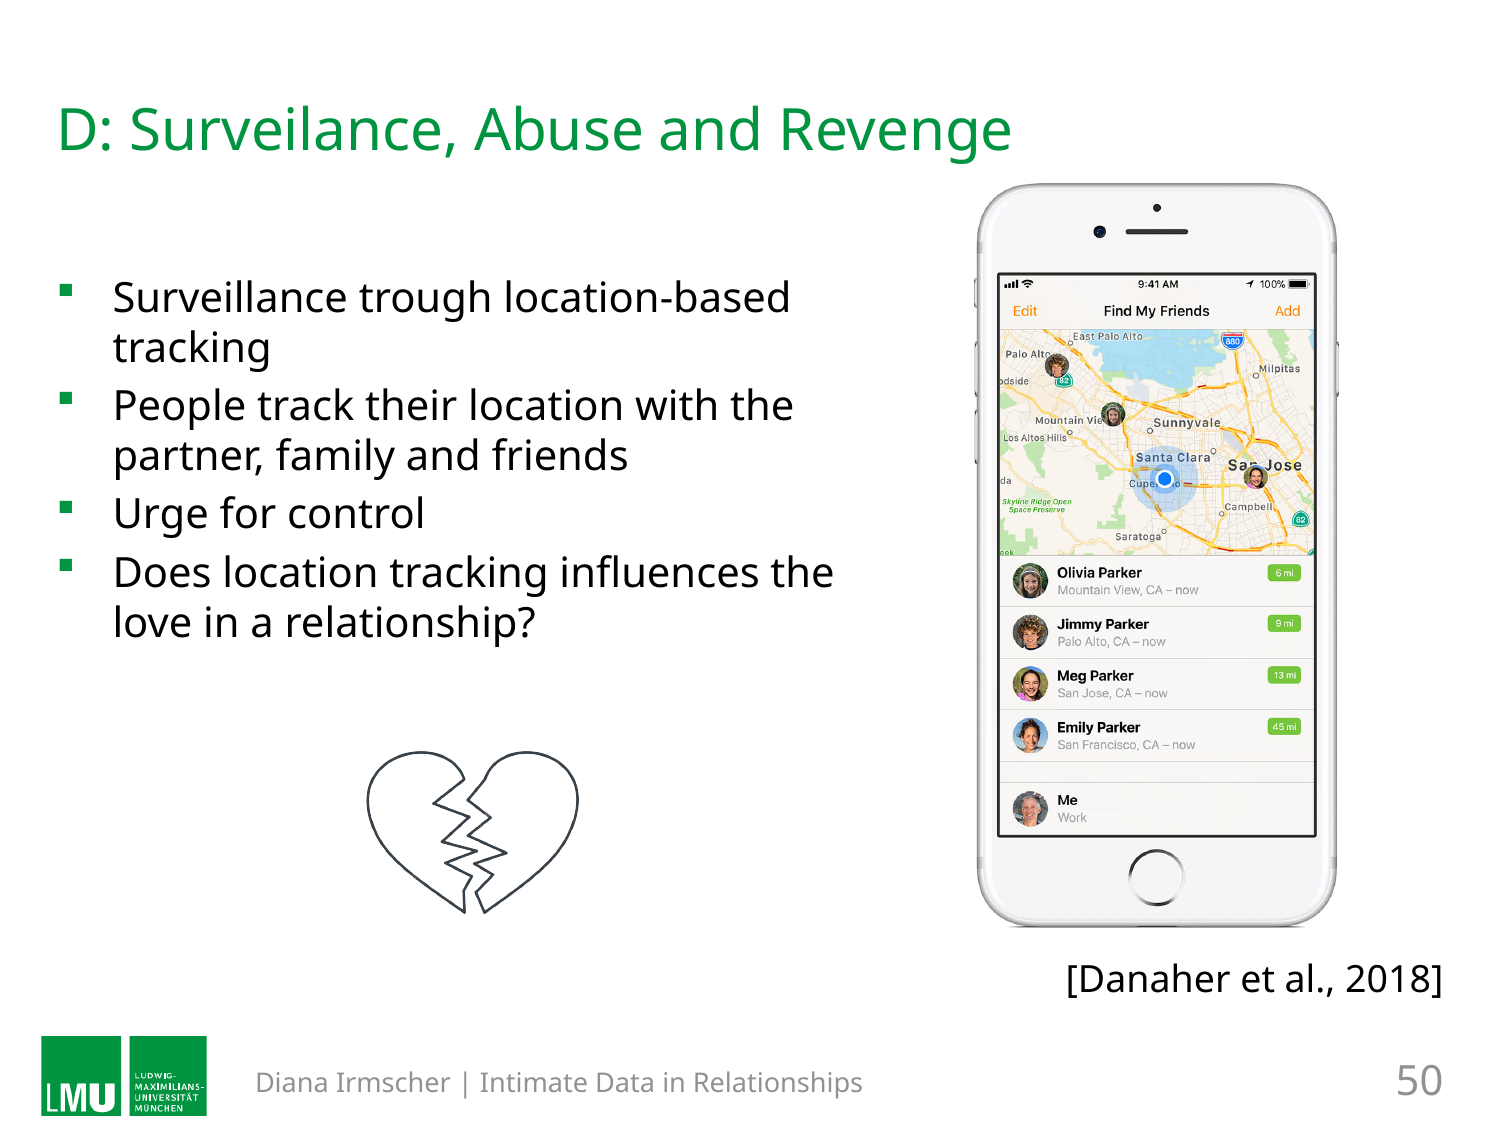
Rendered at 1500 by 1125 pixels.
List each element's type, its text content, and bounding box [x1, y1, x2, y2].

picture [974, 183, 1339, 928]
list [Danaher et al., 2018] [41, 947, 1459, 1007]
title D: Surveilance, Abuse and Revenge [41, 37, 1459, 217]
footer Diana Irmscher | Intimate Data in Relationships [240, 1046, 963, 1117]
list Surveillance trough location-based tracking People track their location with the partner, family and friends Urge for control Does location tracking influences the love in a relationship? [41, 263, 934, 947]
slide_number <number> [1014, 1046, 1459, 1117]
picture [295, 652, 650, 947]
